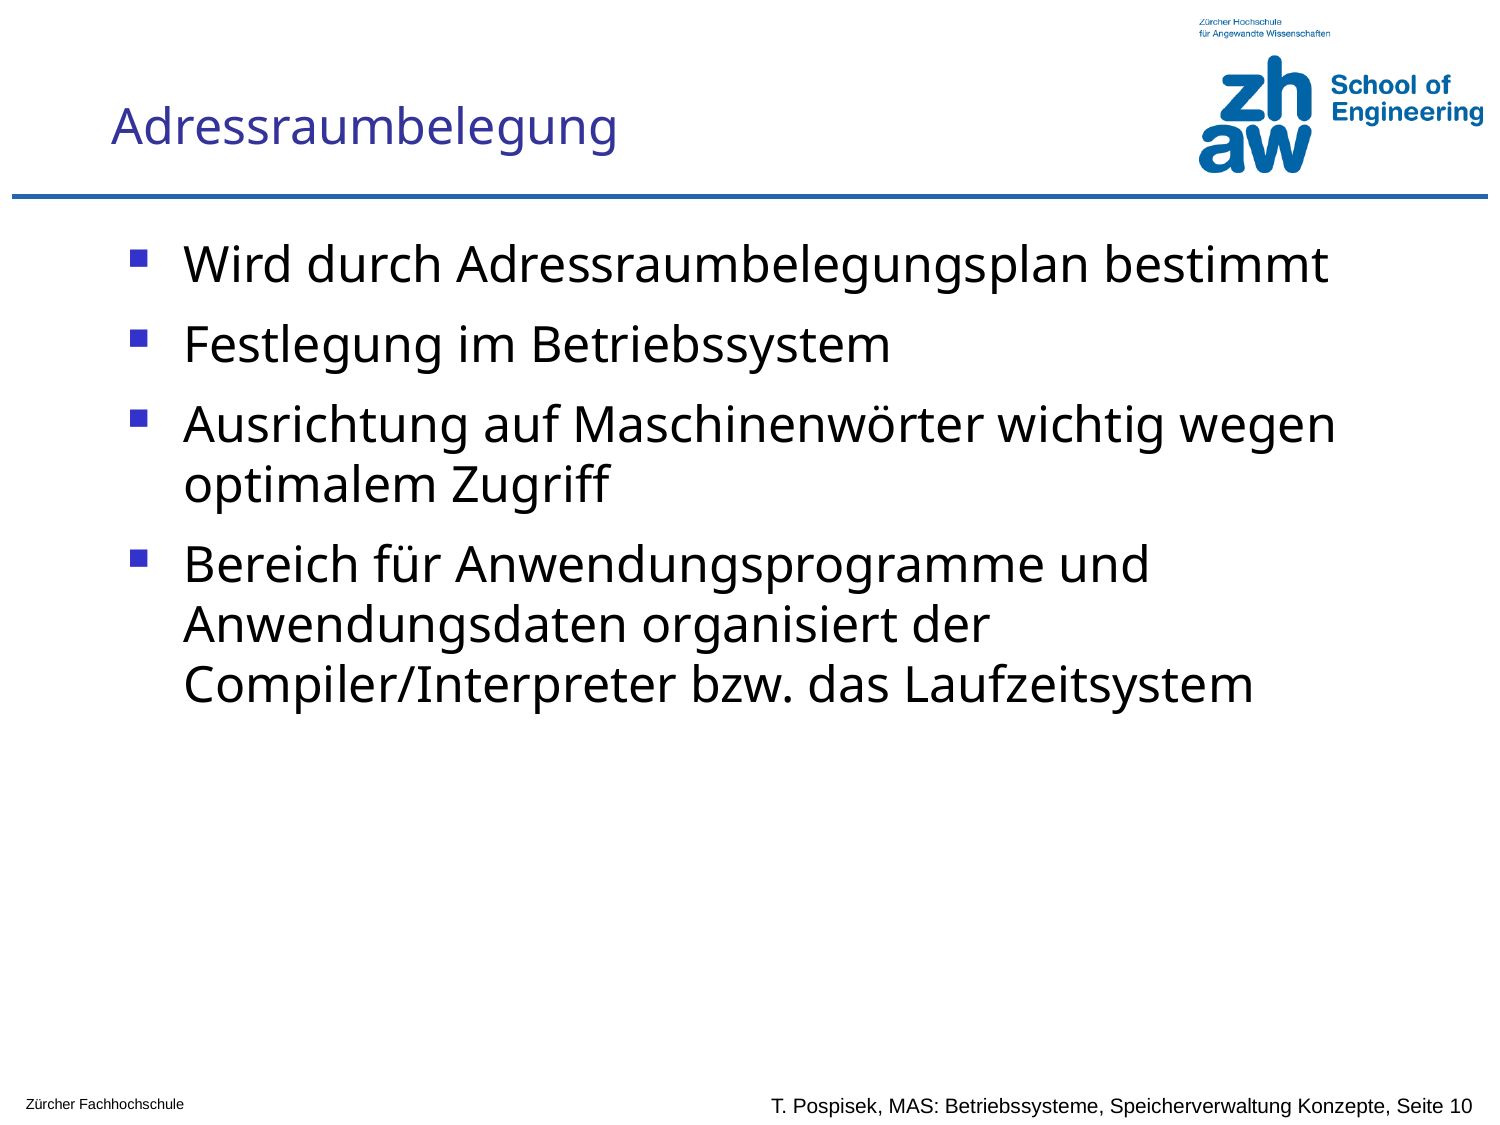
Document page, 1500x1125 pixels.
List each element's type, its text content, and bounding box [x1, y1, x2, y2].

list Wird durch Adressraumbelegungsplan bestimmt Festlegung im Betriebssystem Ausrichtung auf Maschinenwörter wichtig wegen optimalem Zugriff Bereich für Anwendungsprogramme und Anwendungsdaten organisiert der Compiler/Interpreter bzw. das Laufzeitsystem [112, 224, 1405, 957]
picture [1199, 19, 1483, 173]
title Adressraumbelegung [96, 50, 1375, 163]
